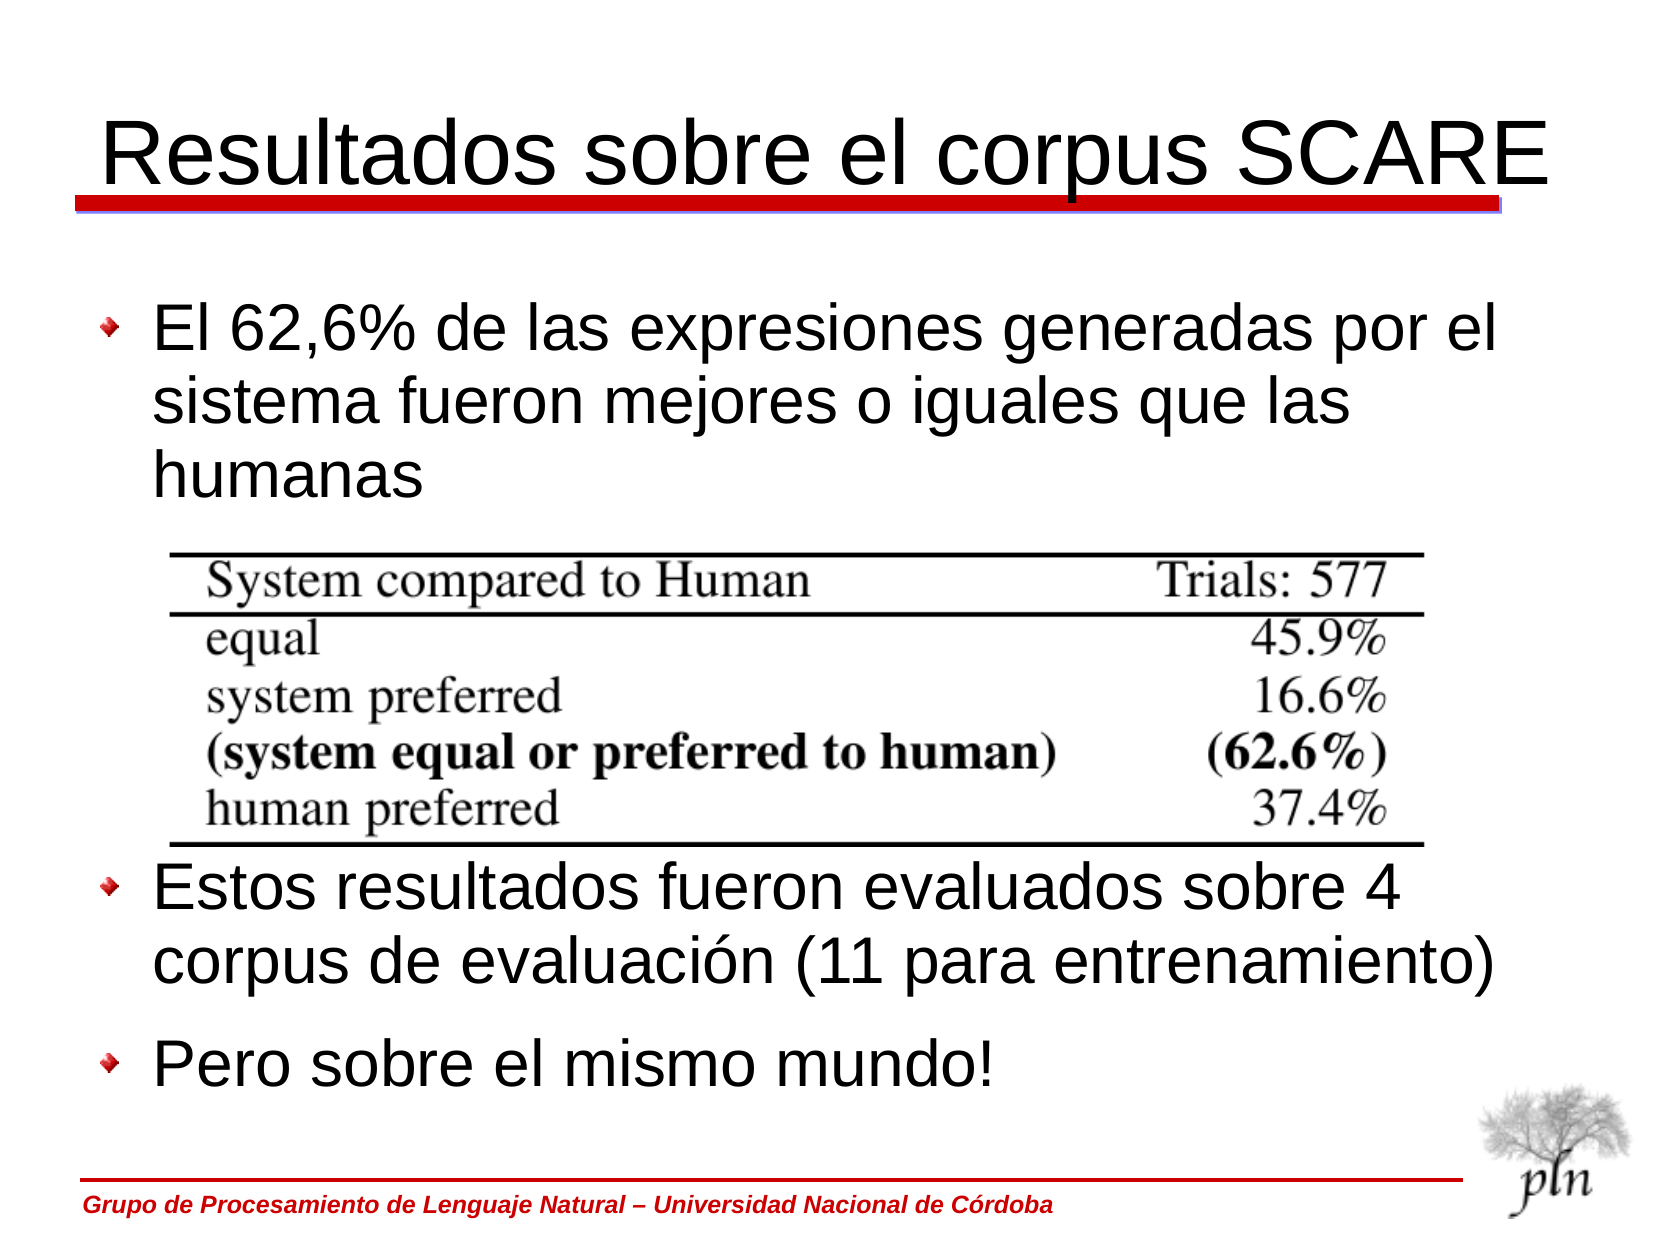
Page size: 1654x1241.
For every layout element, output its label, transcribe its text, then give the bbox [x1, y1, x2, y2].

title Resultados sobre el corpus SCARE [82, 56, 1571, 250]
picture [159, 542, 1426, 848]
picture [1477, 1083, 1635, 1219]
list El 62,6% de las expresiones generadas por el sistema fueron mejores o iguales que las humanas Estos resultados fueron evaluados sobre 4 corpus de evaluación (11 para entrenamiento) Pero sobre el mismo mundo! [82, 290, 1571, 1109]
